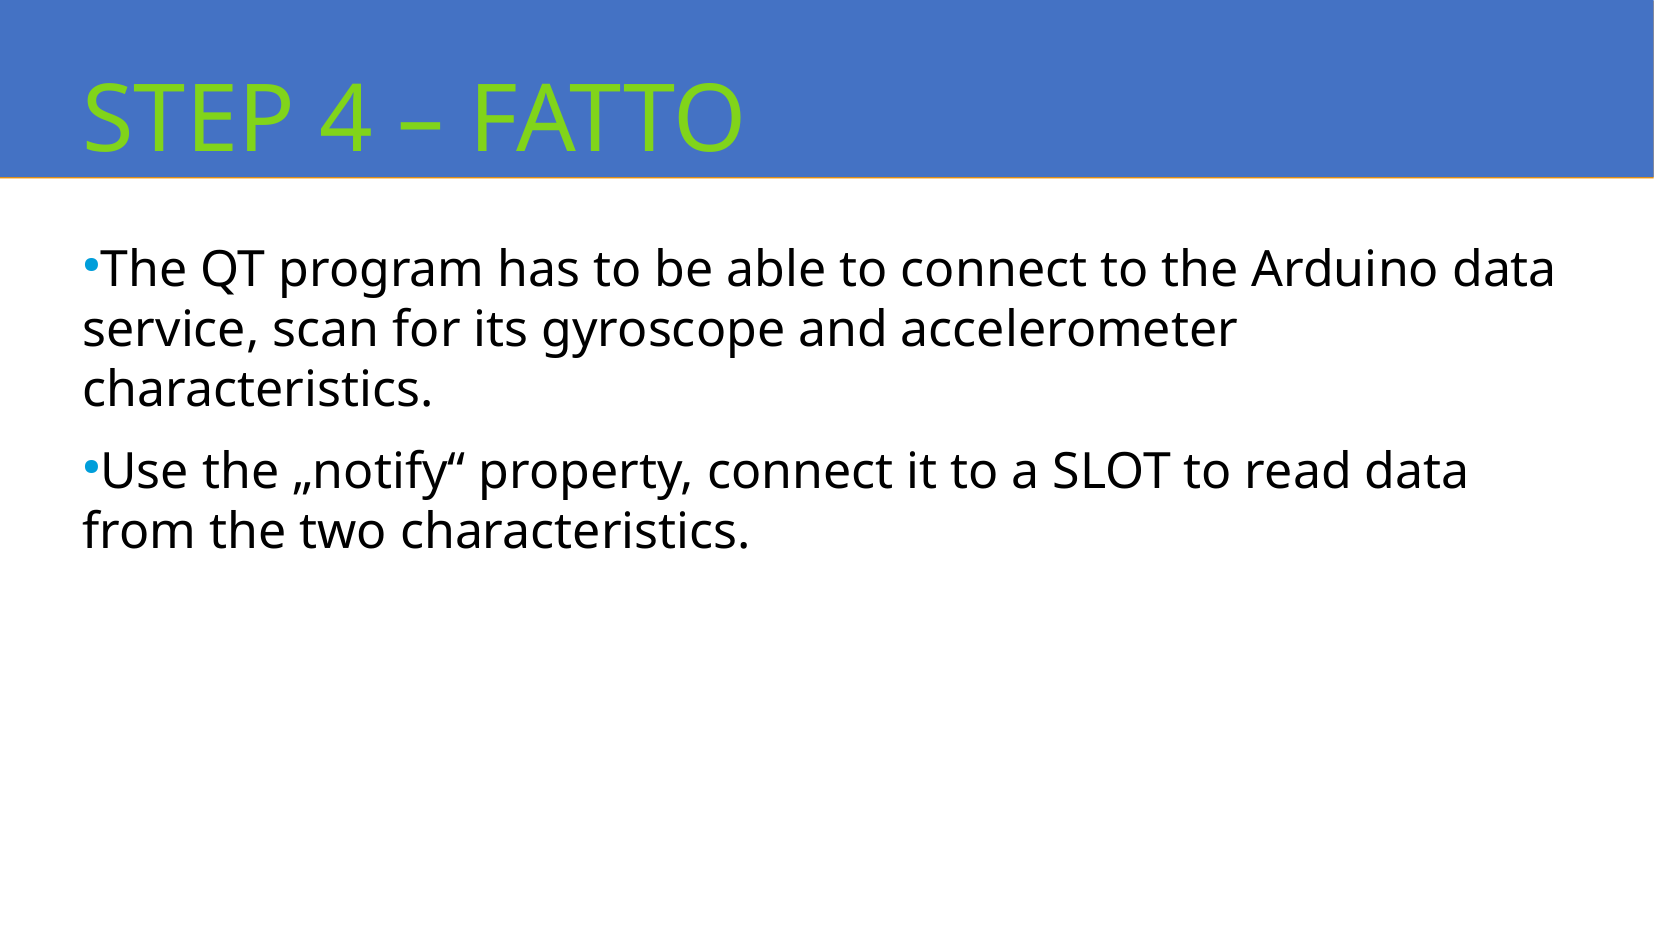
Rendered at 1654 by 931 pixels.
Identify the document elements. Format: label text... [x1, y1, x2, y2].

title STEP 4 – FATTO [82, 14, 1571, 171]
list The QT program has to be able to connect to the Arduino data service, scan for its gyroscope and accelerometer characteristics. Use the „notify“ property, connect it to a SLOT to read data from the two characteristics. [82, 236, 1563, 811]
